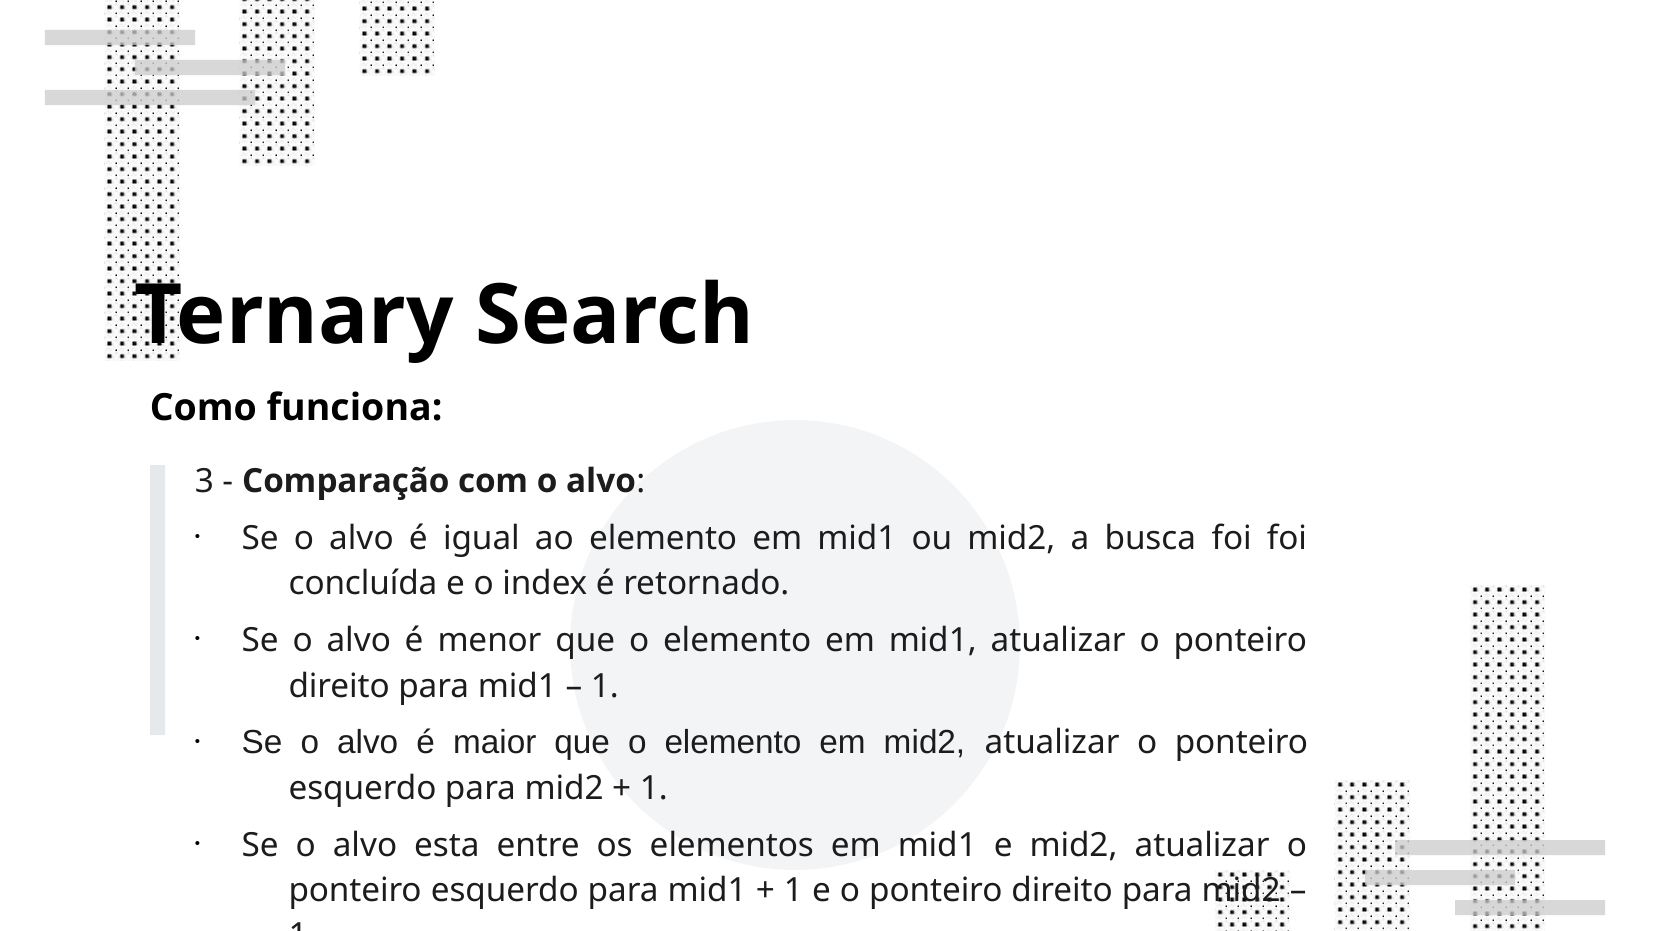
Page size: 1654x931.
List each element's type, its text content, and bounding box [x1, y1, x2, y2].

text_box Ternary Search [120, 246, 938, 489]
text_box [150, 465, 166, 736]
text_box 3 - Comparação com o alvo: Se o alvo é igual ao elemento em mid1 ou mid2, a busca foi foi concluída e o index é retornado. Se o alvo é menor que o elemento em mid1, atualizar o ponteiro direito para mid1 – 1. Se o alvo é maior que o elemento em mid2, atualizar o ponteiro esquerdo para mid2 + 1. Se o alvo esta entre os elementos em mid1 e mid2, atualizar o ponteiro esquerdo para mid1 + 1 e o ponteiro direito para mid2 – 1. [180, 449, 1324, 931]
text_box Como funciona: [135, 372, 526, 490]
